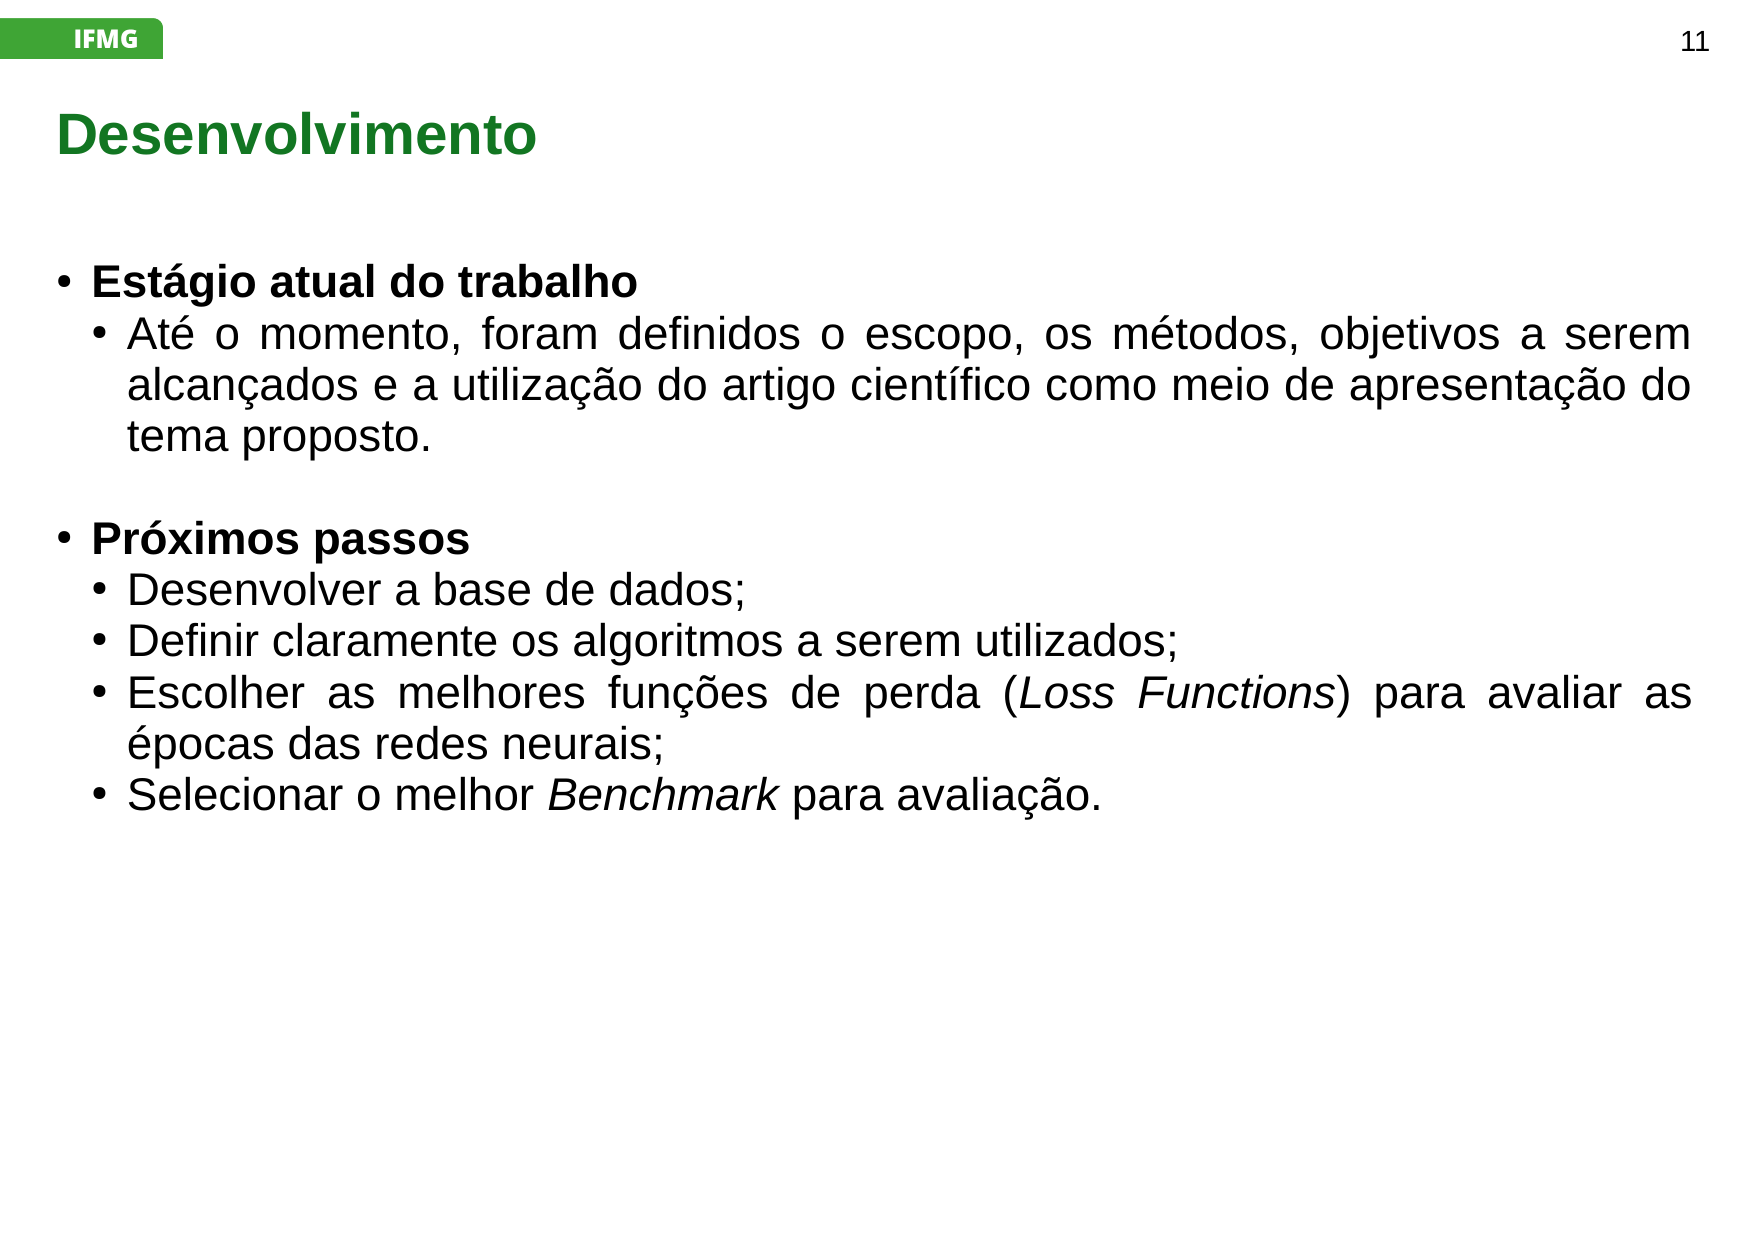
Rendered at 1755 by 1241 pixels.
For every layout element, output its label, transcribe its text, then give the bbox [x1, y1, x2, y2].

text_box <number> [1613, 17, 1755, 73]
text_box Estágio atual do trabalho Até o momento, foram definidos o escopo, os métodos, objetivos a serem alcançados e a utilização do artigo científico como meio de apresentação do tema proposto. Próximos passos Desenvolver a base de dados; Definir claramente os algoritmos a serem utilizados; Escolher as melhores funções de perda (Loss Functions) para avaliar as épocas das redes neurais; Selecionar o melhor Benchmark para avaliação. [41, 197, 1710, 931]
text_box Desenvolvimento [41, 94, 1713, 240]
picture [0, 17, 163, 62]
